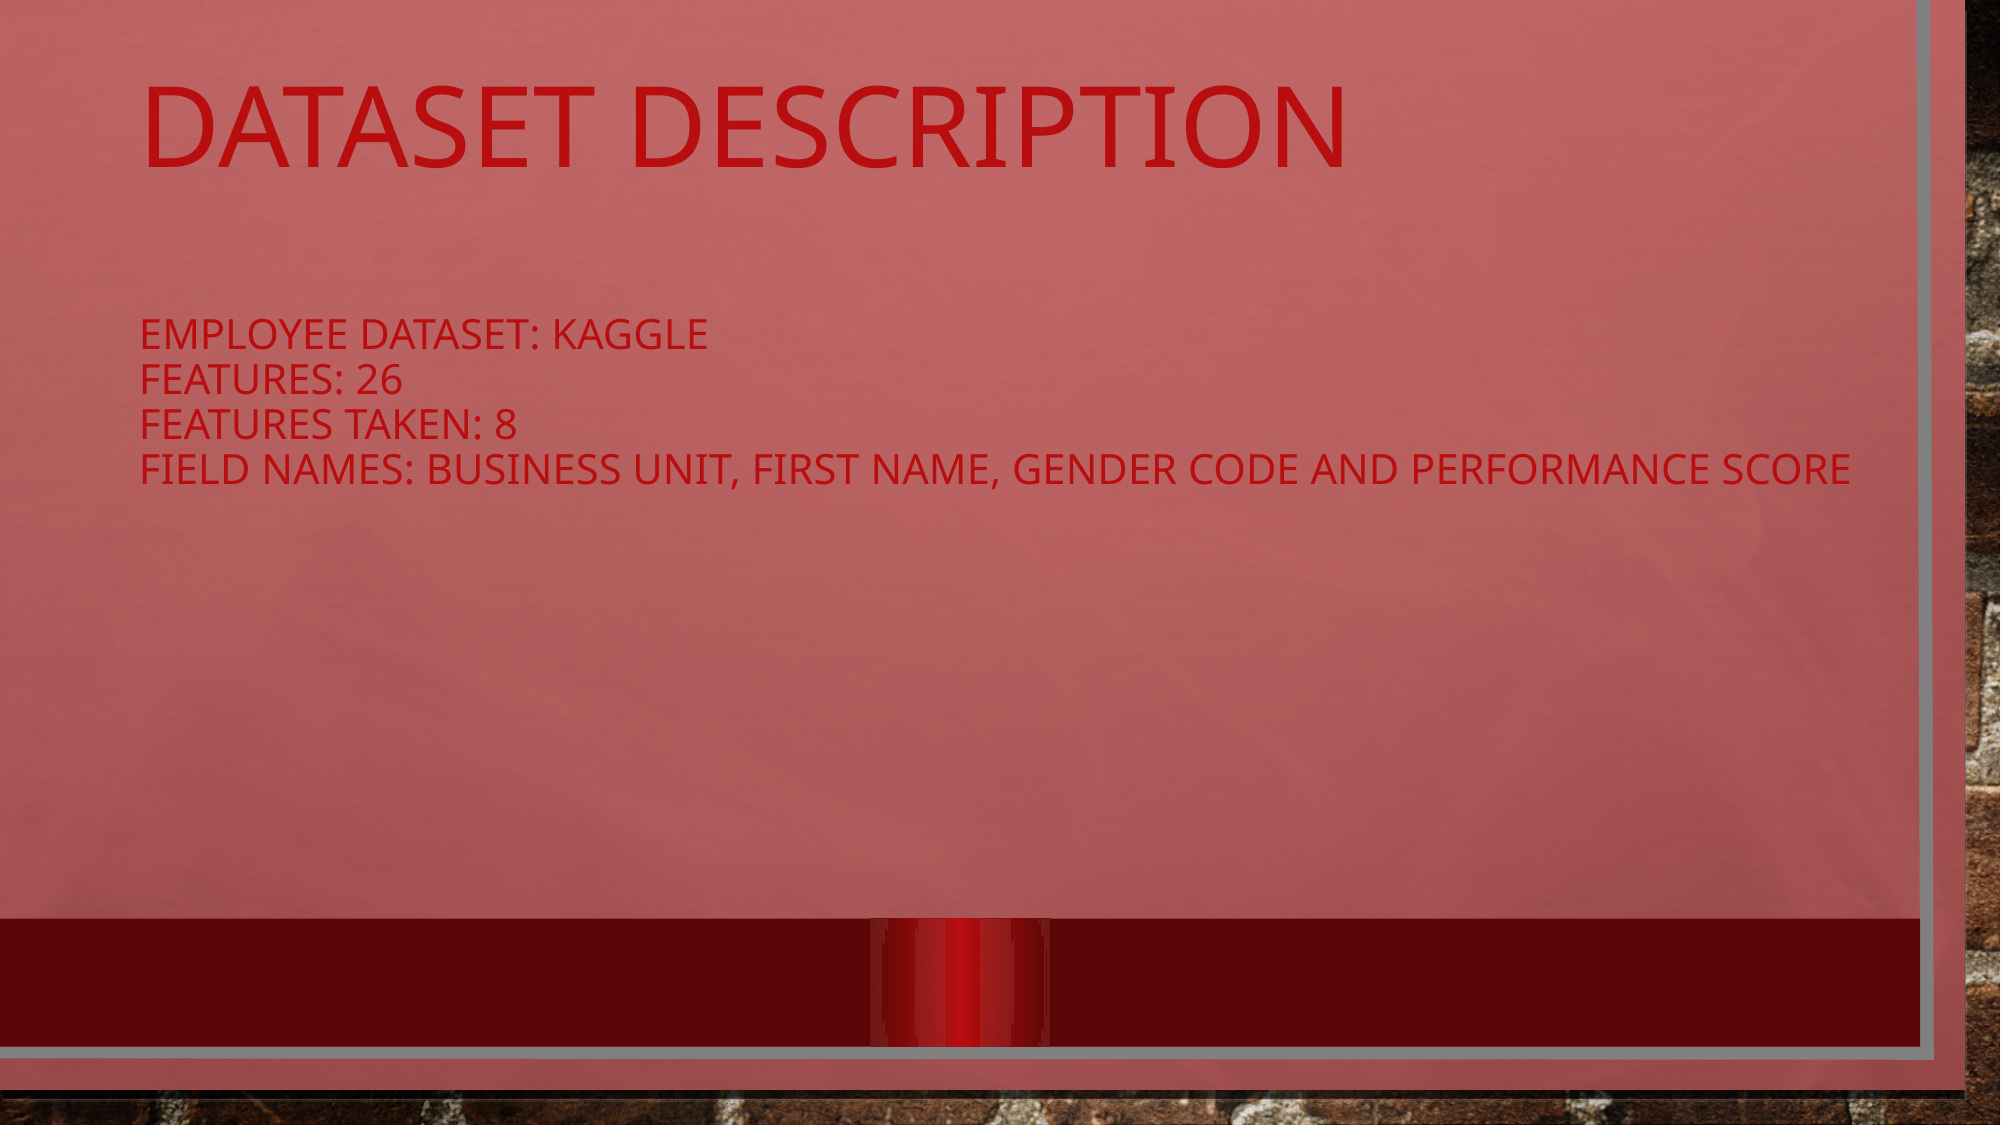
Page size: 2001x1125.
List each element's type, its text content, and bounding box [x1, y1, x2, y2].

title Dataset Description EMPLOYEE DATASET: KAGGLE FEATURES: 26 FEATURES TAKEN: 8 FIELD NAMES: BUSINESS UNIT, FIRST NAME, GENDER CODE AND PERFORMANCE SCORE [123, 63, 1877, 551]
picture [0, 0, 2001, 1125]
picture [0, 0, 1919, 918]
